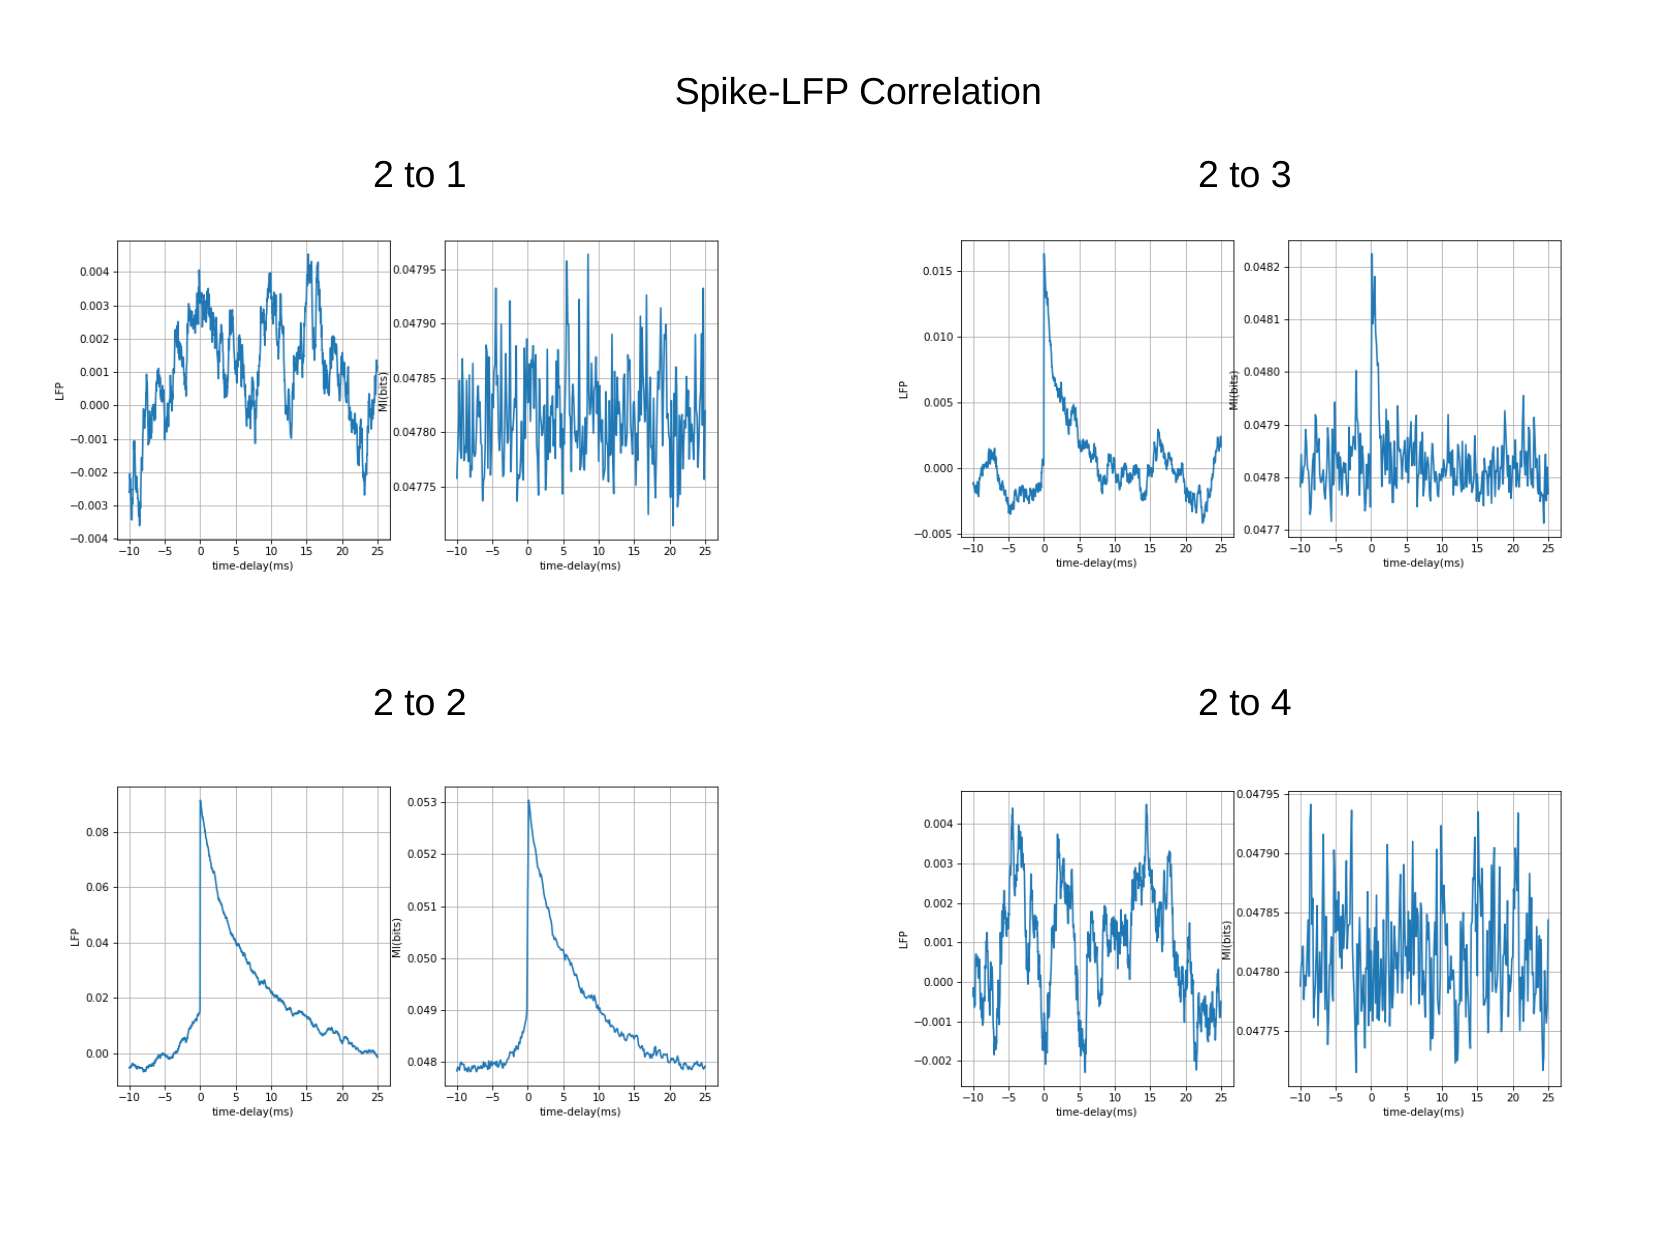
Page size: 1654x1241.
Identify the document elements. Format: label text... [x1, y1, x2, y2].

text_box 2 to 1 [240, 146, 601, 204]
picture [20, 740, 795, 1128]
picture [864, 194, 1638, 579]
text_box 2 to 3 [1065, 146, 1426, 204]
text_box 2 to 2 [240, 674, 601, 732]
picture [864, 745, 1638, 1128]
text_box 2 to 4 [1065, 674, 1426, 732]
picture [20, 194, 795, 582]
text_box Spike-LFP Correlation [660, 63, 1057, 121]
